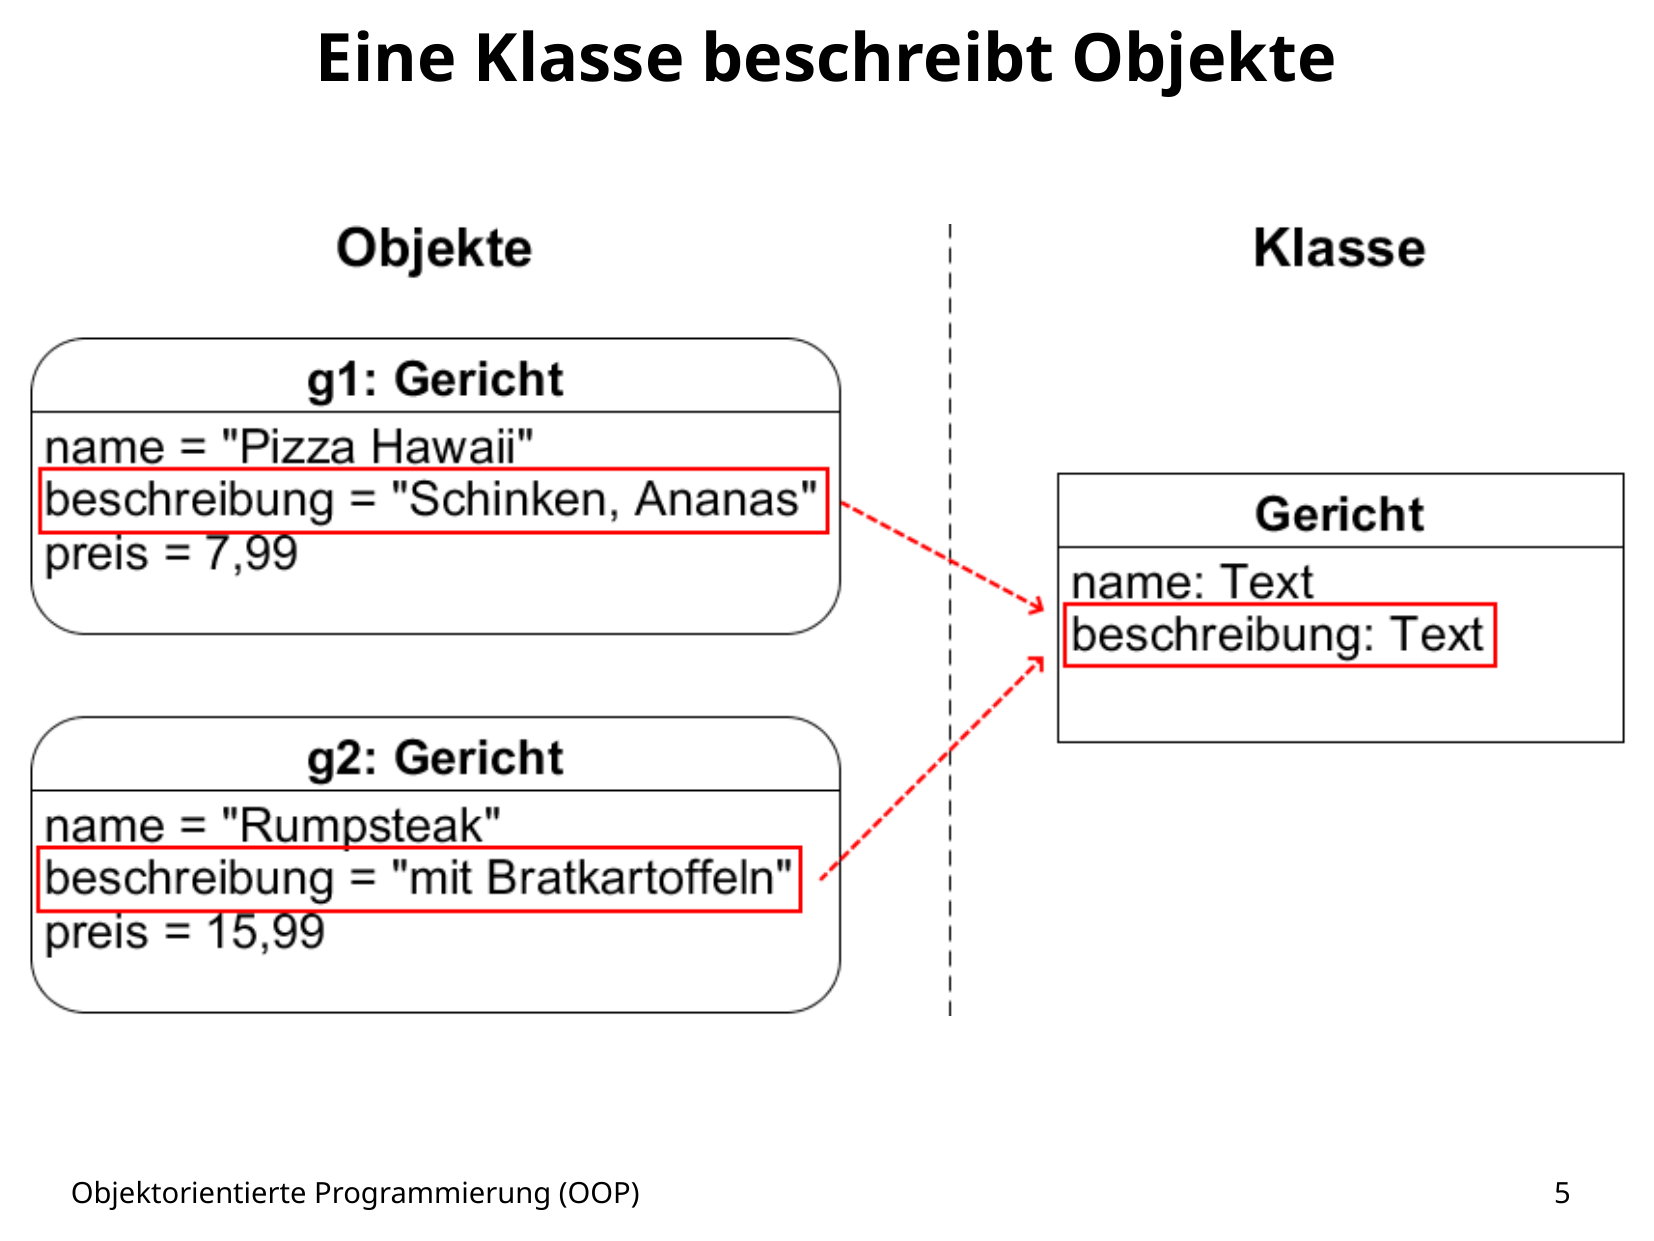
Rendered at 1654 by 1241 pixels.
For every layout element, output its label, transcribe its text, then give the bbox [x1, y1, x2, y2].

picture [29, 224, 1627, 1016]
title Eine Klasse beschreibt Objekte [0, 5, 1654, 107]
